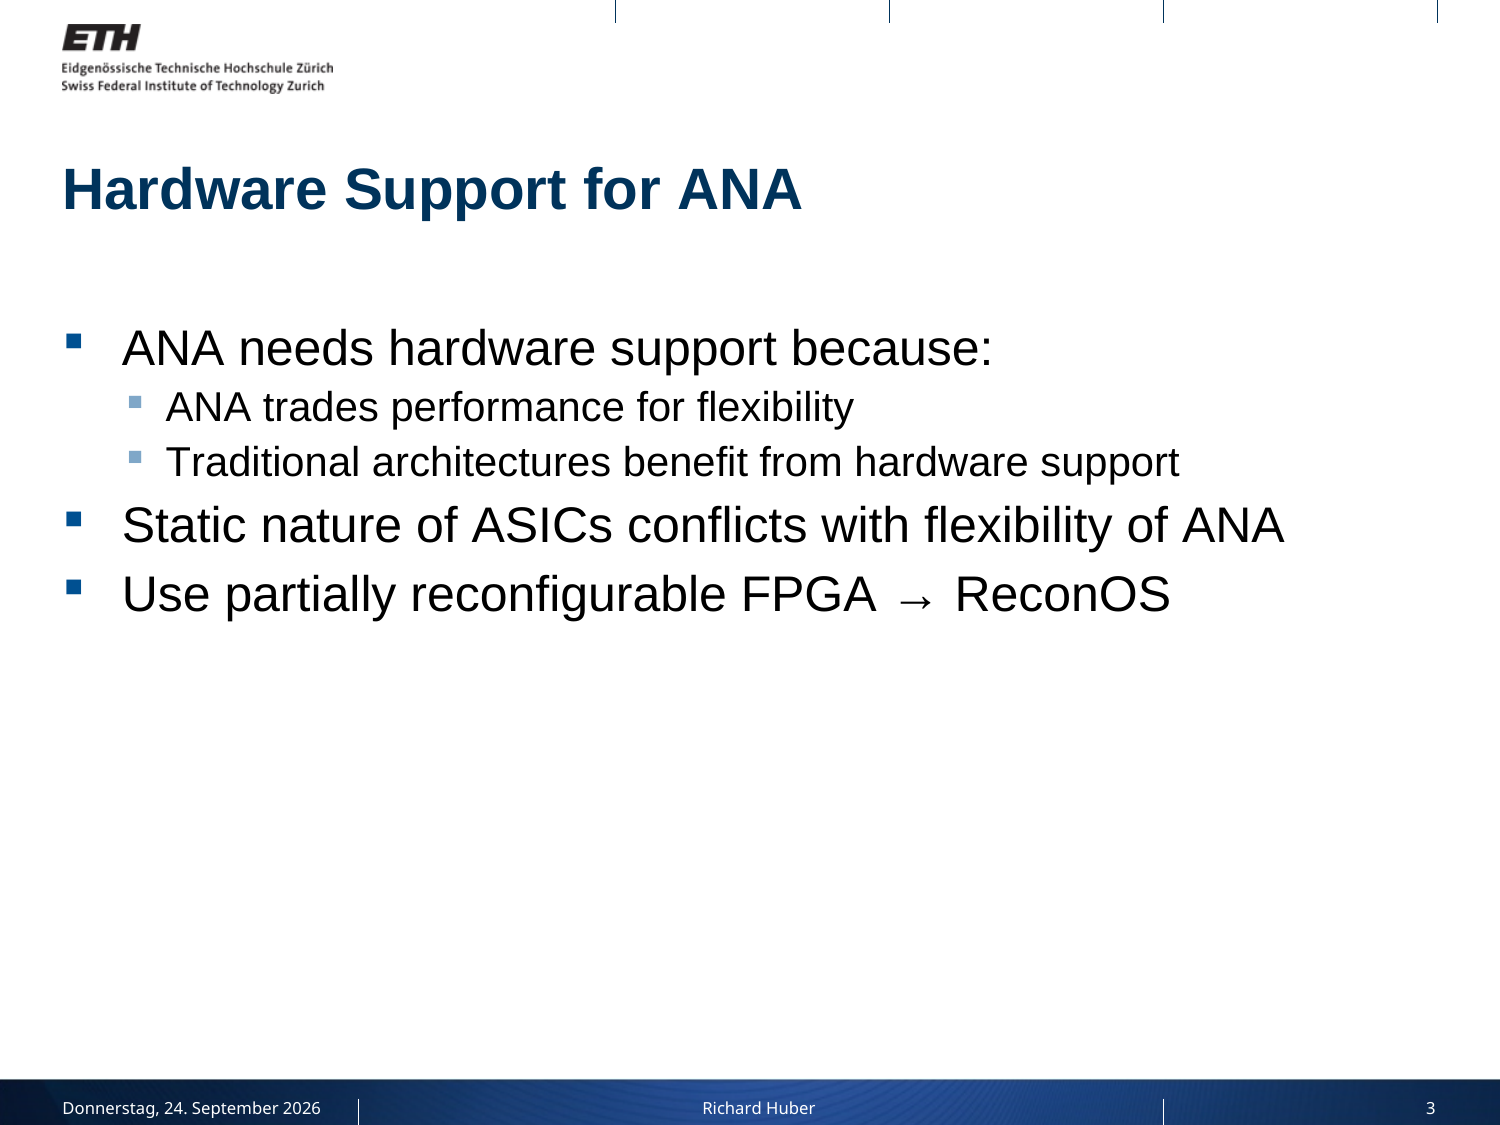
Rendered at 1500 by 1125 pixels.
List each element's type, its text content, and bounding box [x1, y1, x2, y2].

title Hardware Support for ANA [62, 157, 1438, 296]
picture [0, 1078, 1500, 1125]
list ANA needs hardware support because: ANA trades performance for flexibility Traditional architectures benefit from hardware support Static nature of ASICs conflicts with flexibility of ANA Use partially reconfigurable FPGA → ReconOS [62, 319, 1438, 1067]
picture [62, 24, 333, 94]
